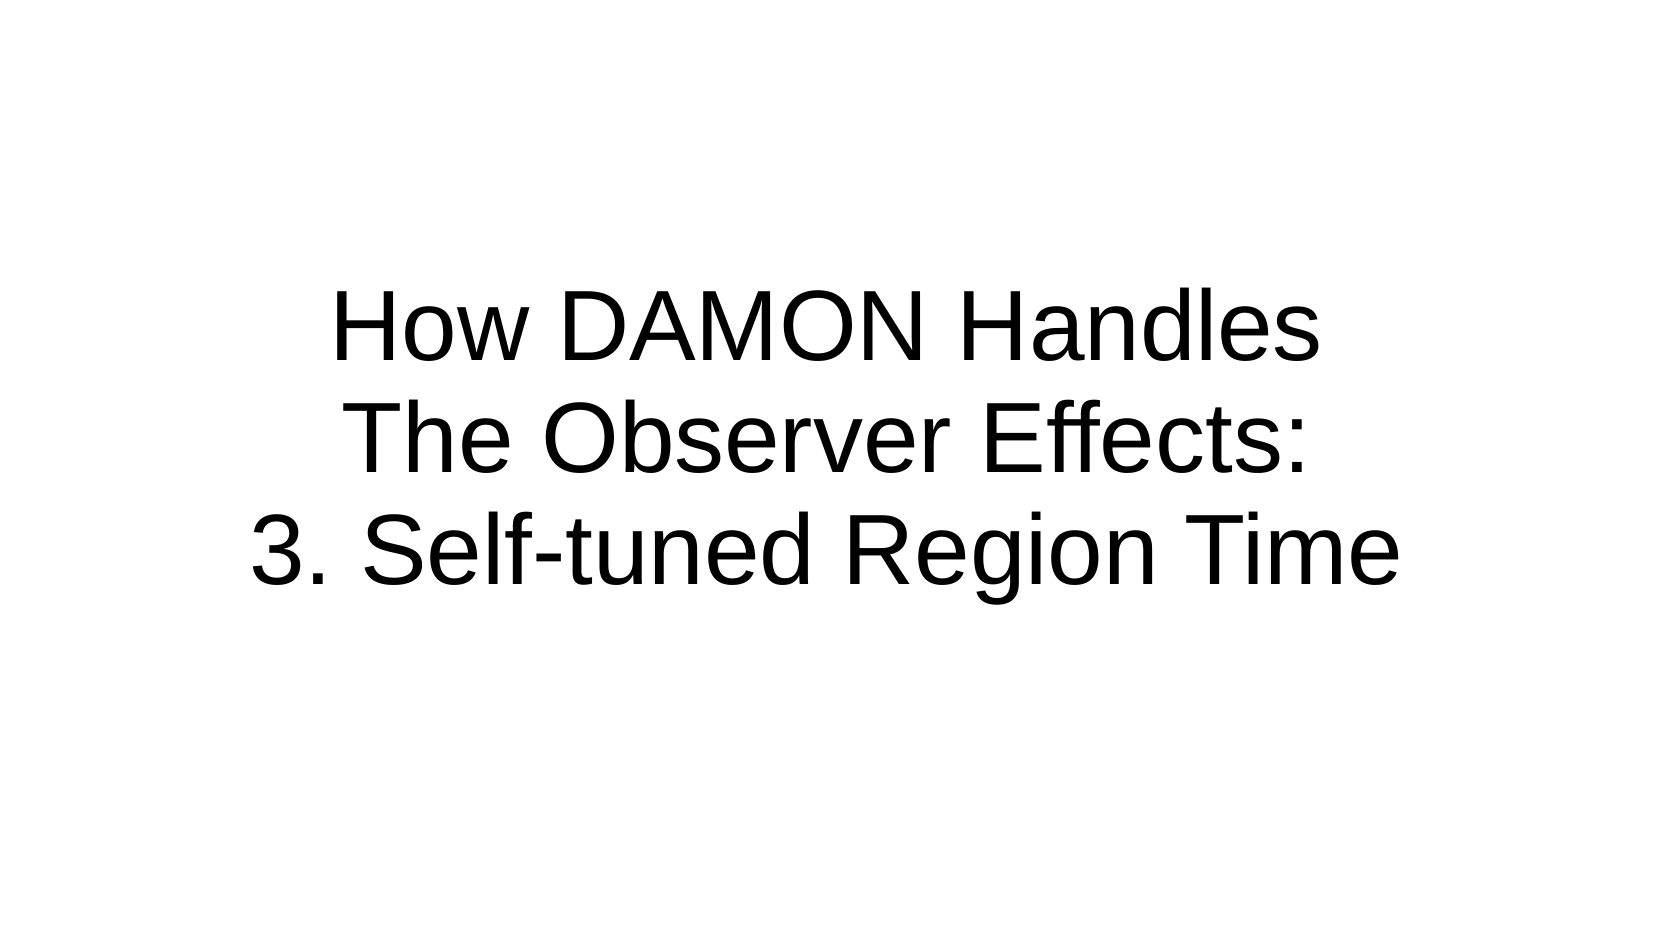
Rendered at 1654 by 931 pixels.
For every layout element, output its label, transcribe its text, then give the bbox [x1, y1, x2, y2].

text_box How DAMON Handles The Observer Effects: 3. Self-tuned Region Time [82, 108, 1571, 767]
